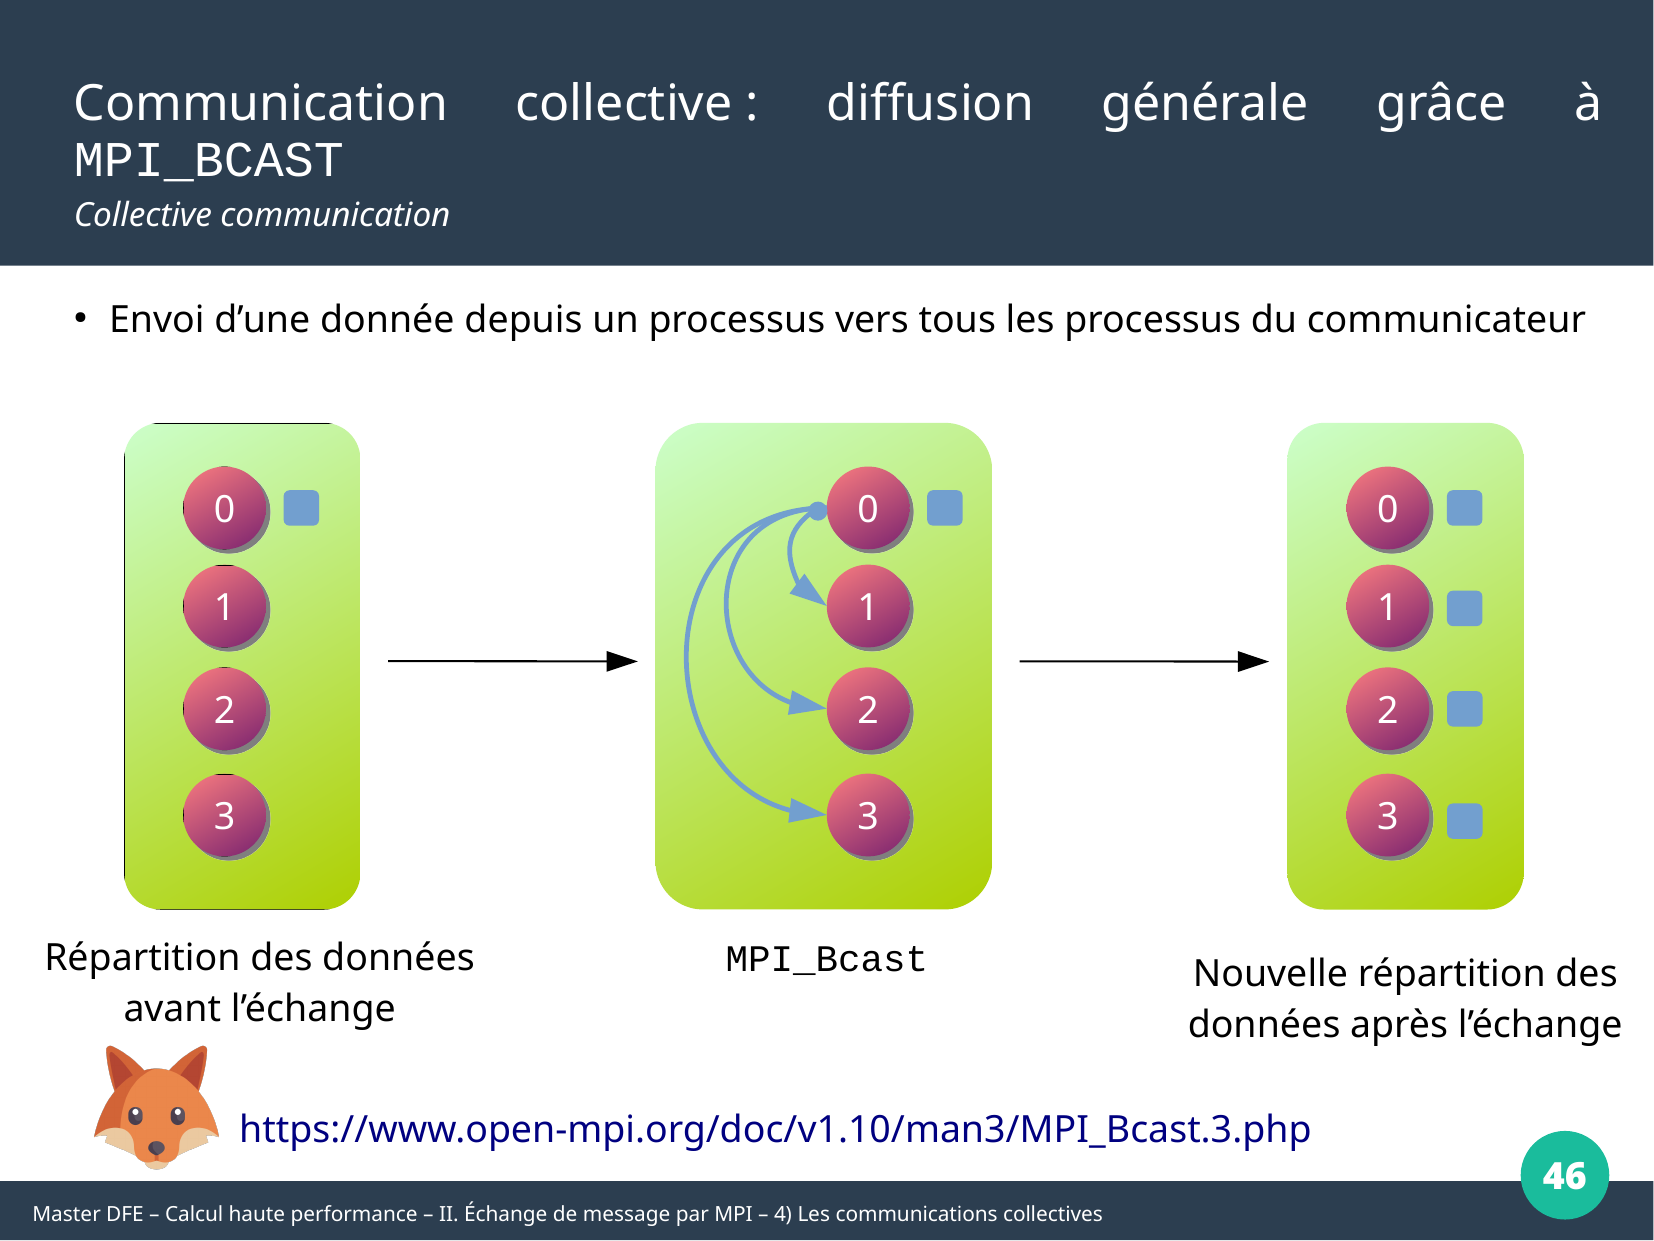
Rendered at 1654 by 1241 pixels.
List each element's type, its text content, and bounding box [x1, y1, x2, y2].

text_box 3 [1346, 773, 1430, 857]
text_box 0 [183, 466, 266, 550]
text_box 2 [1346, 667, 1430, 751]
text_box https://www.open-mpi.org/doc/v1.10/man3/MPI_Bcast.3.php [224, 1094, 1489, 1164]
text_box Répartition des données avant l’échange [23, 922, 497, 1040]
text_box [1287, 422, 1524, 910]
text_box Master DFE – Calcul haute performance – II. Échange de message par MPI – 4) Les communications collectives [17, 1191, 1436, 1235]
text_box Communication collective : diffusion générale grâce à MPI_BCAST Collective communication [59, 59, 1619, 256]
text_box [124, 422, 361, 910]
text_box 0 [826, 466, 910, 550]
text_box Envoi d’une donnée depuis un processus vers tous les processus du communicateur [59, 285, 1619, 367]
text_box 1 [826, 564, 910, 648]
text_box MPI_Bcast [685, 933, 969, 1033]
text_box 0 [1346, 466, 1430, 550]
text_box 3 [183, 773, 266, 857]
text_box 1 [183, 564, 266, 648]
text_box 2 [183, 667, 266, 751]
text_box 2 [826, 667, 910, 751]
text_box [655, 422, 993, 910]
text_box 1 [1346, 564, 1430, 648]
text_box Nouvelle répartition des données après l’échange [1169, 939, 1642, 1056]
picture [94, 1045, 219, 1170]
text_box 3 [826, 773, 910, 857]
